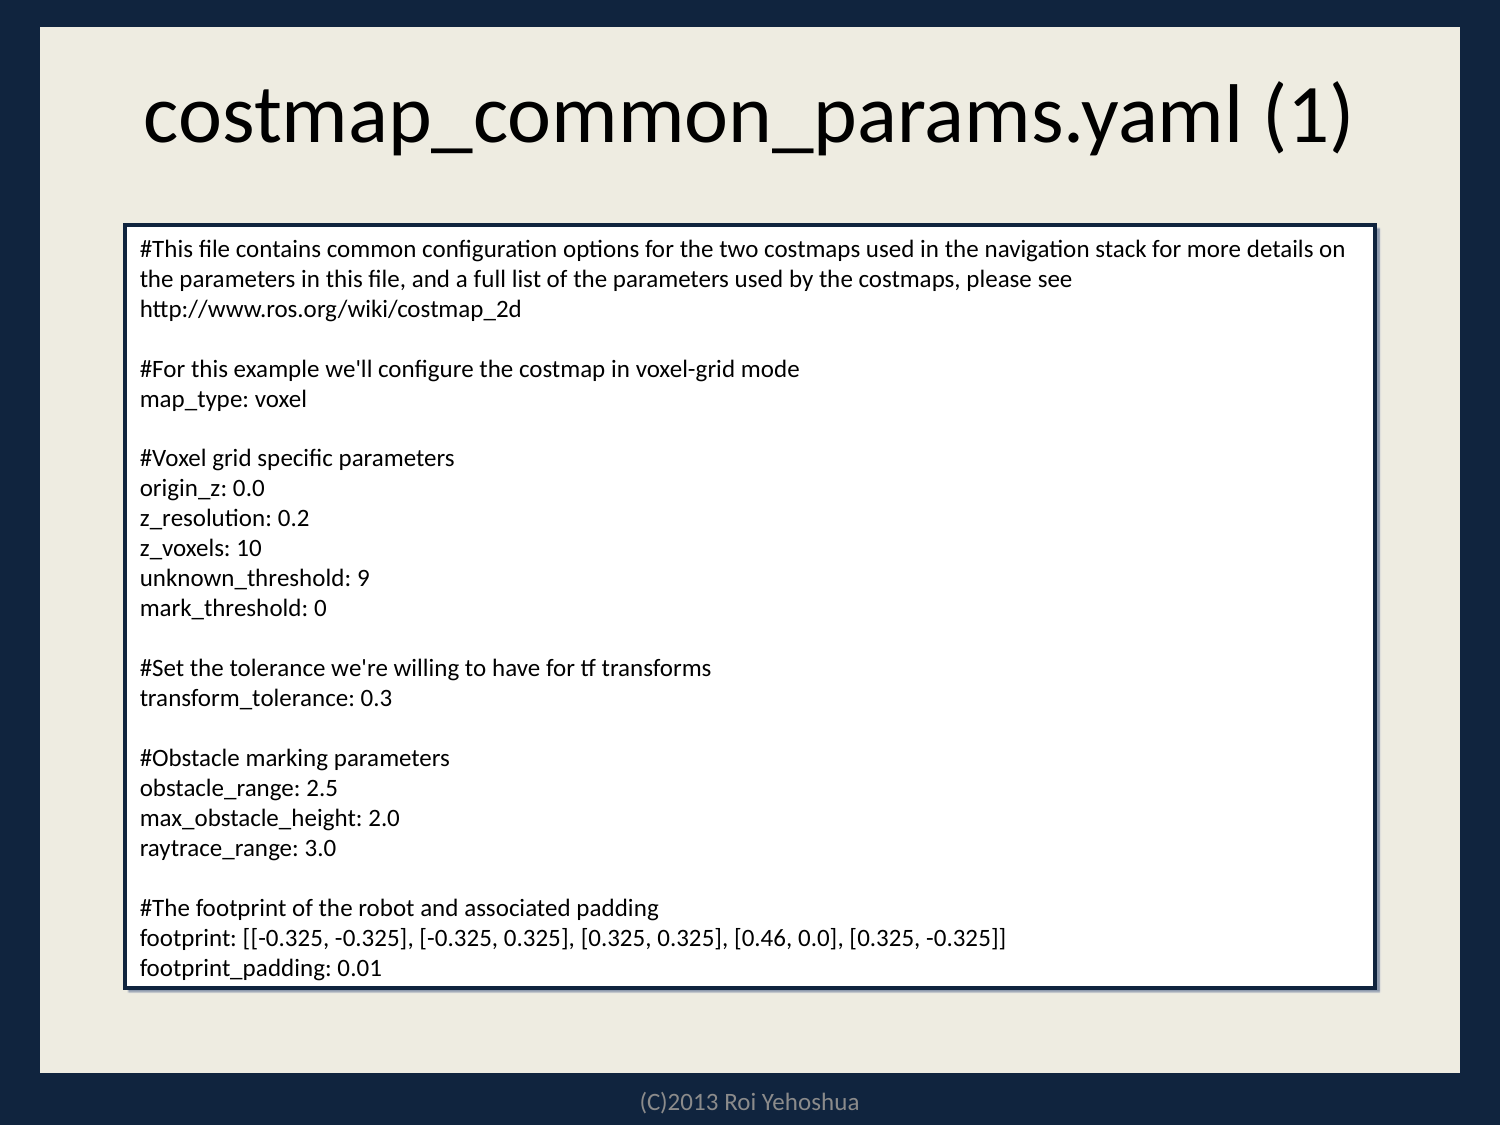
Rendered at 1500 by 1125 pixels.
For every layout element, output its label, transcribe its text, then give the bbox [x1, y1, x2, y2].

footer (C)2013 Roi Yehoshua [512, 1074, 988, 1125]
text_box #This file contains common configuration options for the two costmaps used in the navigation stack for more details on the parameters in this file, and a full list of the parameters used by the costmaps, please see http://www.ros.org/wiki/costmap_2d #For this example we'll configure the costmap in voxel-grid mode map_type: voxel #Voxel grid specific parameters origin_z: 0.0 z_resolution: 0.2 z_voxels: 10 unknown_threshold: 9 mark_threshold: 0 #Set the tolerance we're willing to have for tf transforms transform_tolerance: 0.3 #Obstacle marking parameters obstacle_range: 2.5 max_obstacle_height: 2.0 raytrace_range: 3.0 #The footprint of the robot and associated padding footprint: [[-0.325, -0.325], [-0.325, 0.325], [0.325, 0.325], [0.46, 0.0], [0.325, -0.325]] footprint_padding: 0.01 [125, 224, 1375, 989]
list [37, 200, 1463, 1080]
title costmap_common_params.yaml (1) [37, 31, 1463, 188]
